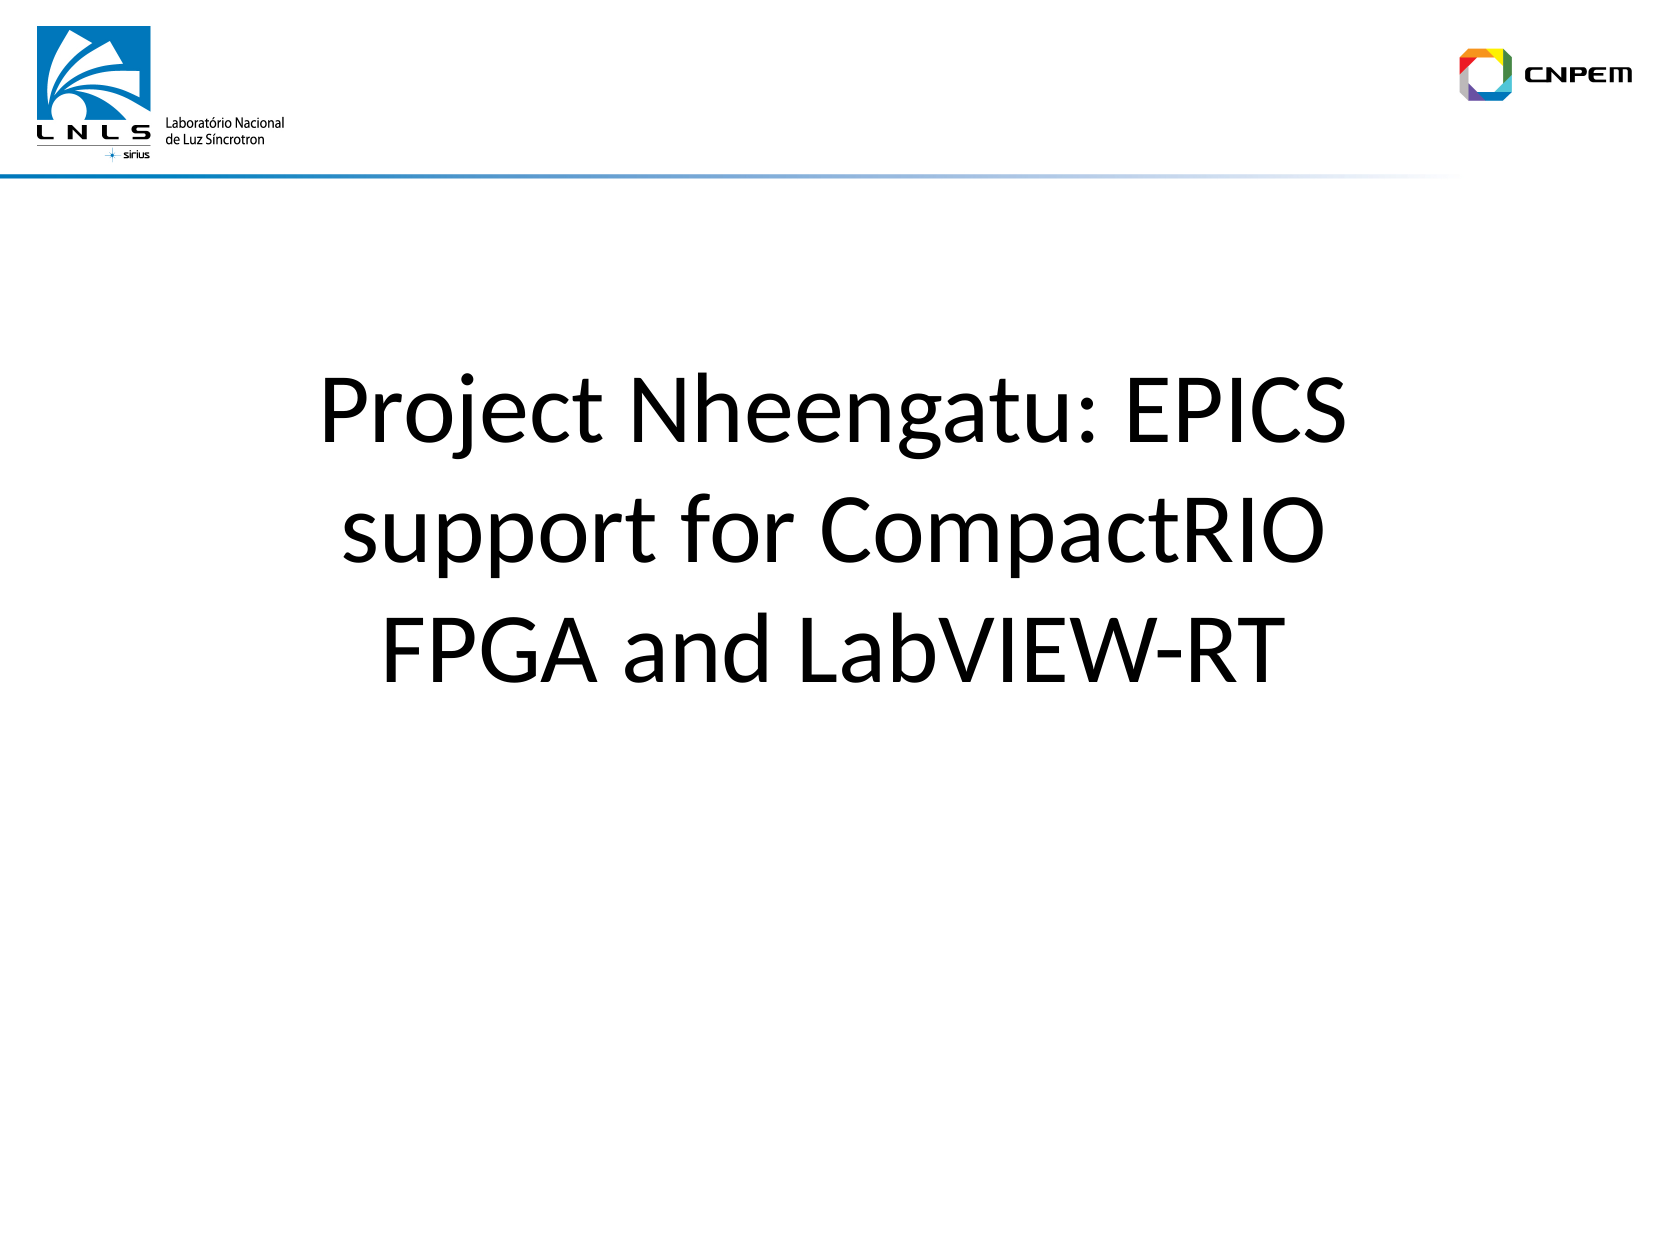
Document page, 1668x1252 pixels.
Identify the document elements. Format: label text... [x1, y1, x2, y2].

picture [0, 0, 1668, 1251]
title Project Nheengatu: EPICS support for CompactRIO FPGA and LabVIEW-RT [226, 388, 1442, 657]
